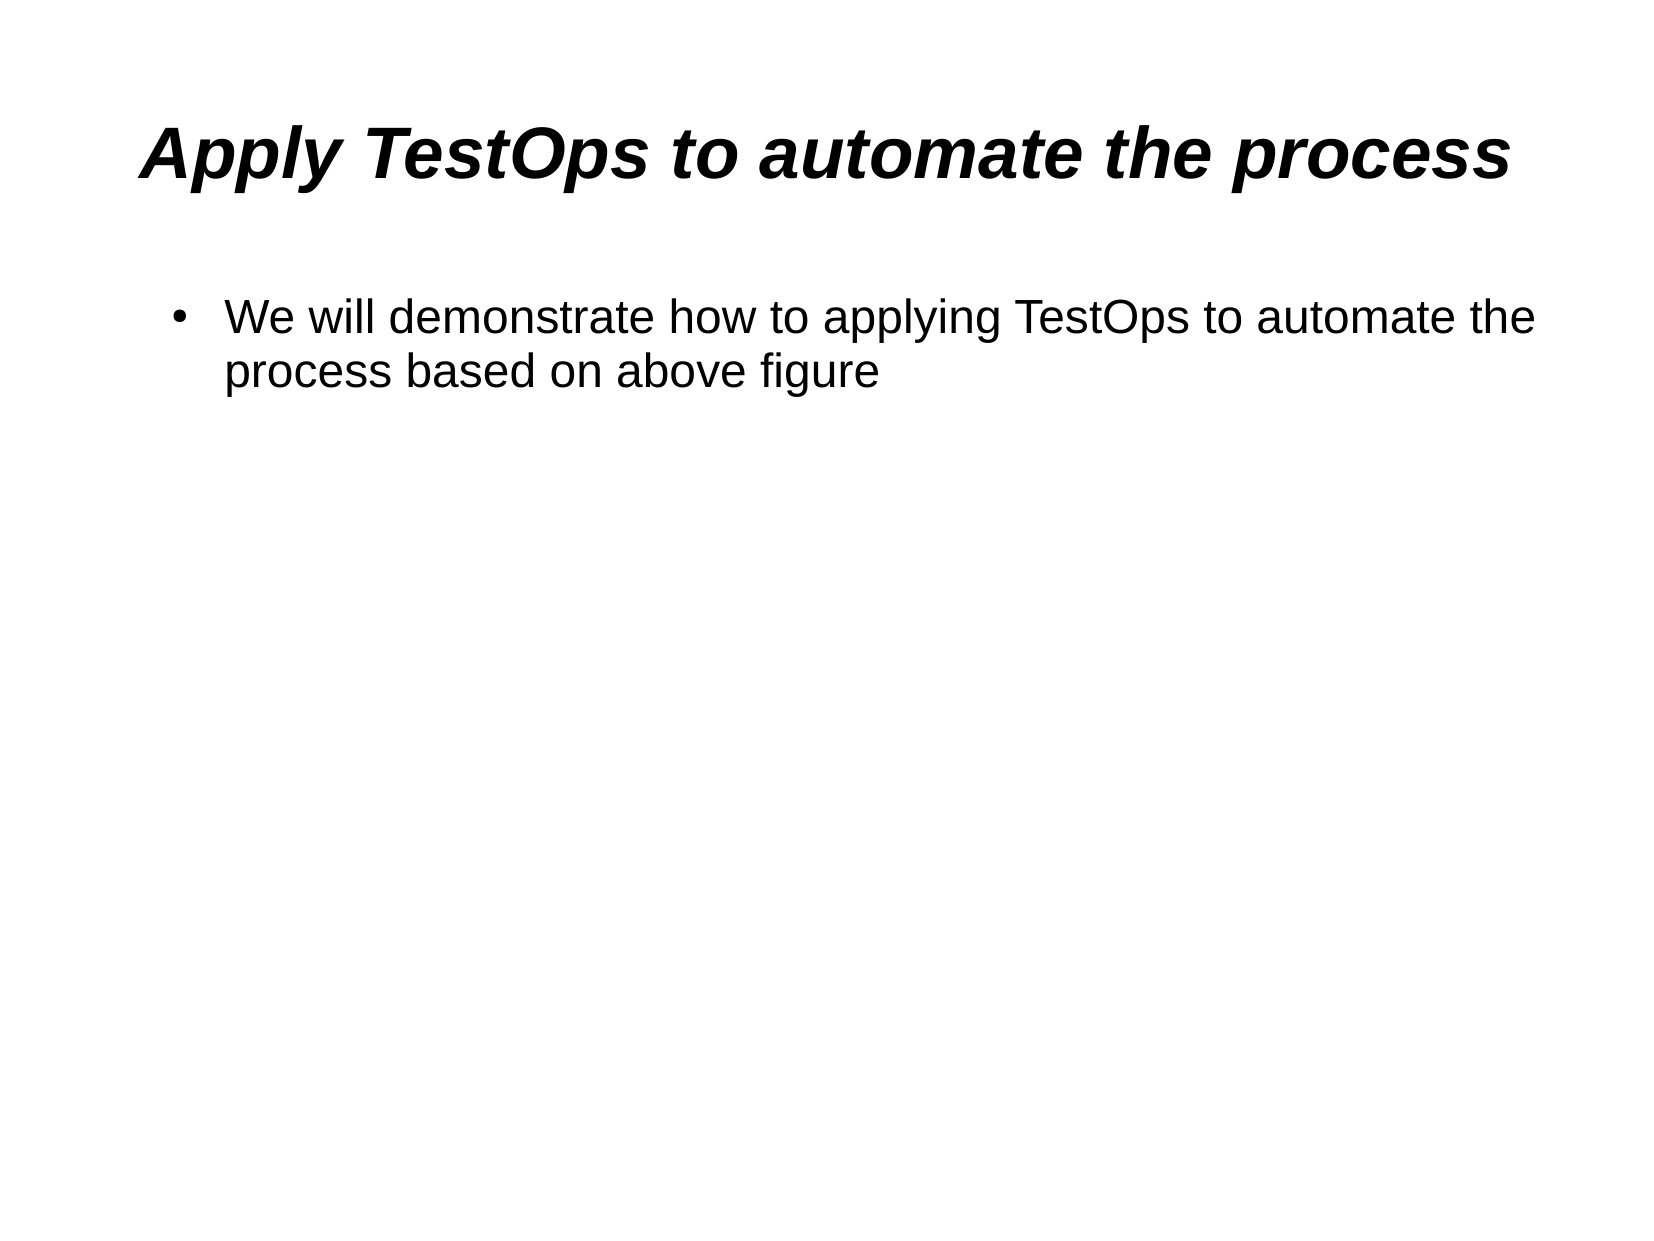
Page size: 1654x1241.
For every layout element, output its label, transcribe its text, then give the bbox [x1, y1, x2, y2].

list We will demonstrate how to applying TestOps to automate the process based on above figure [82, 290, 1571, 1231]
title Apply TestOps to automate the process [82, 49, 1571, 257]
